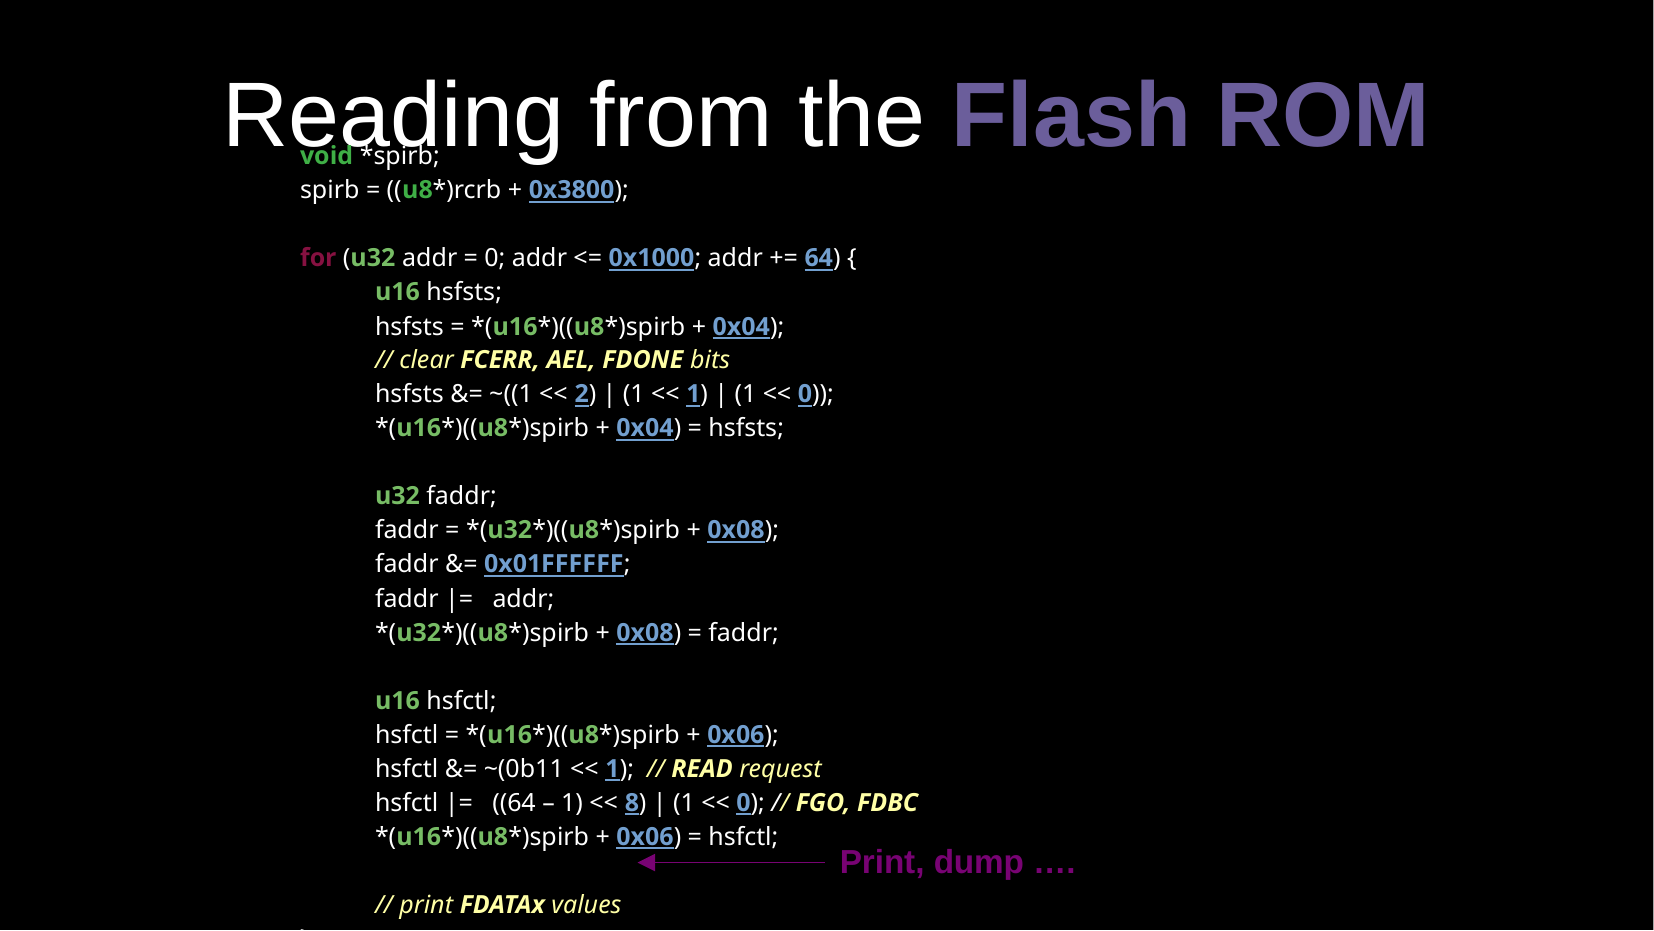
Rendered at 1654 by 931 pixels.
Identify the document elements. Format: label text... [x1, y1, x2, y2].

text_box void *spirb; spirb = ((u8*)rcrb + 0x3800); for (u32 addr = 0; addr <= 0x1000; addr += 64) { u16 hsfsts; hsfsts = *(u16*)((u8*)spirb + 0x04); // clear FCERR, AEL, FDONE bits hsfsts &= ~((1 << 2) | (1 << 1) | (1 << 0)); *(u16*)((u8*)spirb + 0x04) = hsfsts; u32 faddr; faddr = *(u32*)((u8*)spirb + 0x08); faddr &= 0x01FFFFFF; faddr |= addr; *(u32*)((u8*)spirb + 0x08) = faddr; u16 hsfctl; hsfctl = *(u16*)((u8*)spirb + 0x06); hsfctl &= ~(0b11 << 1); // READ request hsfctl |= ((64 – 1) << 8) | (1 << 0); // FGO, FDBC *(u16*)((u8*)spirb + 0x06) = hsfctl; // print FDATAx values } [300, 186, 1501, 907]
text_box Print, dump …. [825, 817, 1538, 907]
title Reading from the Flash ROM [82, 37, 1571, 193]
